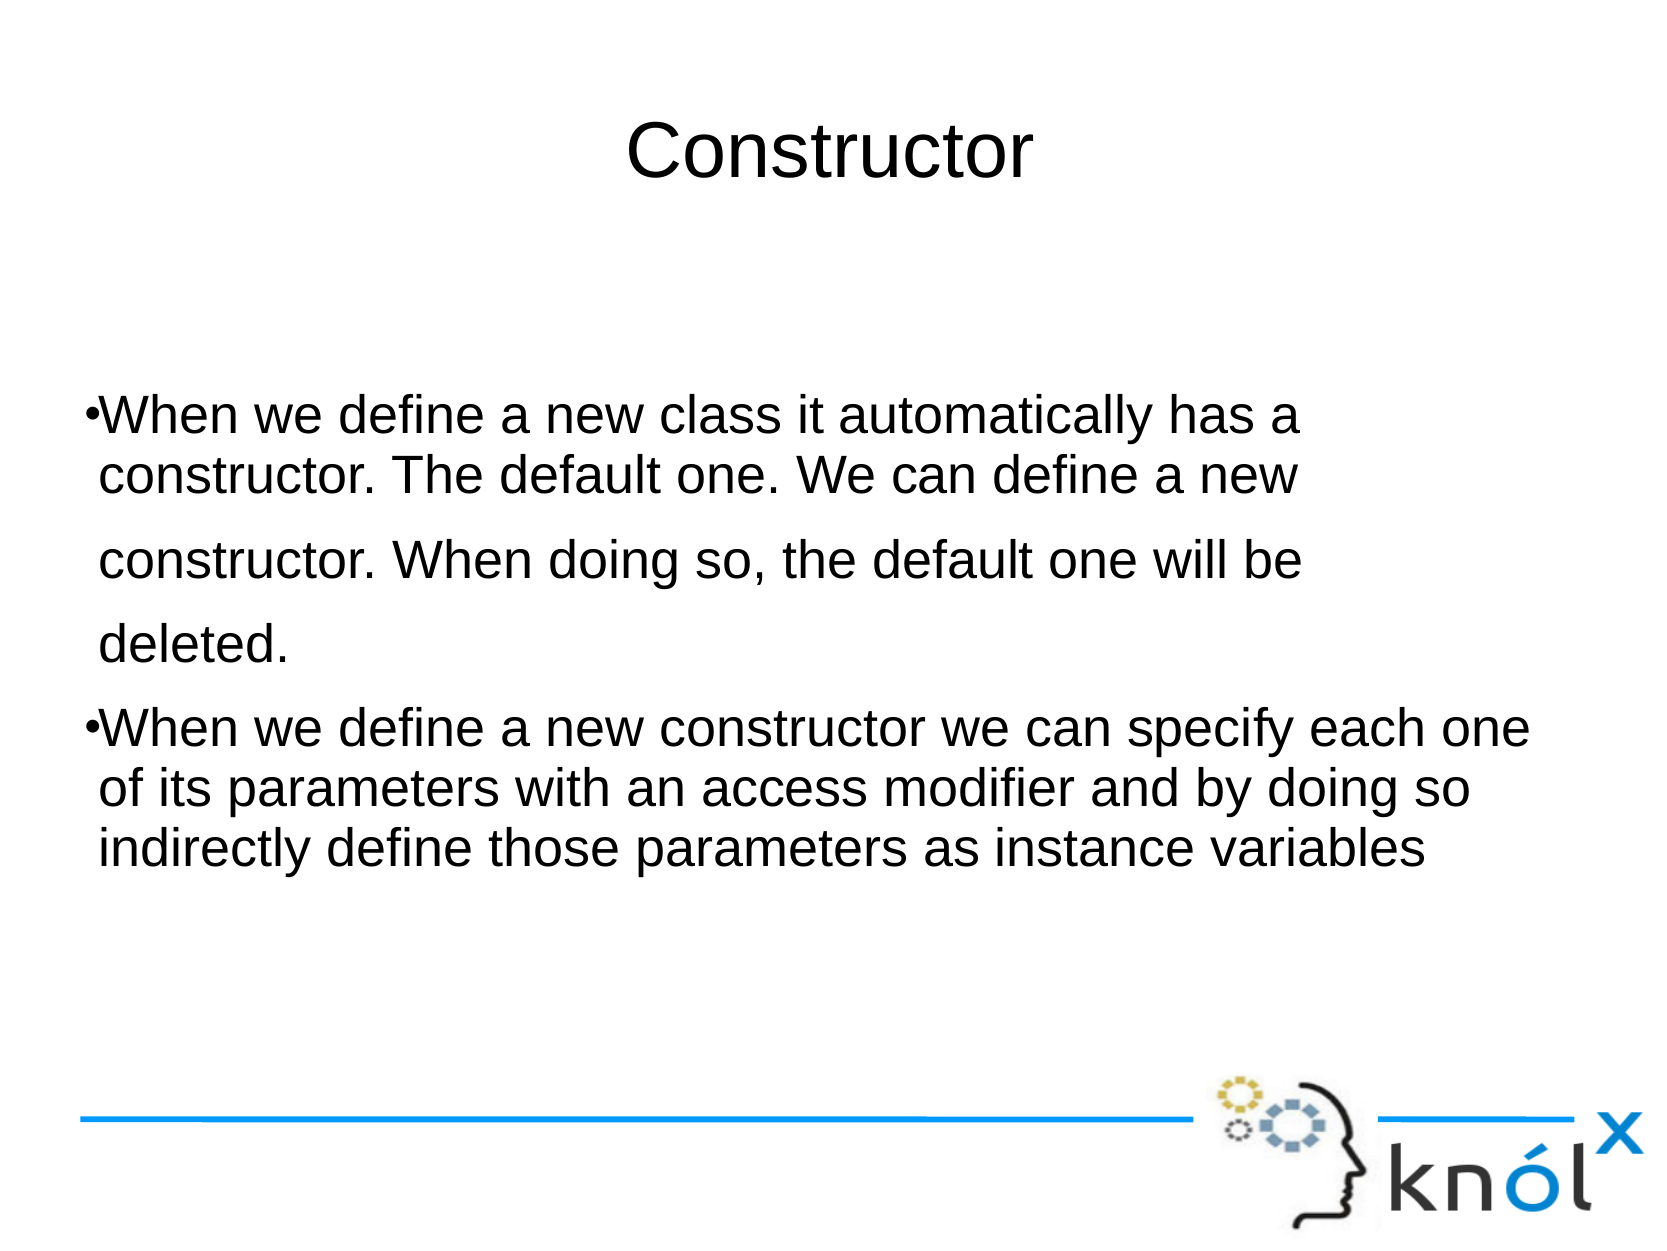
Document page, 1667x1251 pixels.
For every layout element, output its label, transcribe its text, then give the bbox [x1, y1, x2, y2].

picture [1205, 1073, 1655, 1239]
title Constructor [83, 49, 1578, 253]
list When we define a new class it automatically has a constructor. The default one. We can define a new constructor. When doing so, the default one will be deleted. When we define a new constructor we can specify each one of its parameters with an access modifier and by doing so indirectly define those parameters as instance variables [83, 292, 1544, 1012]
